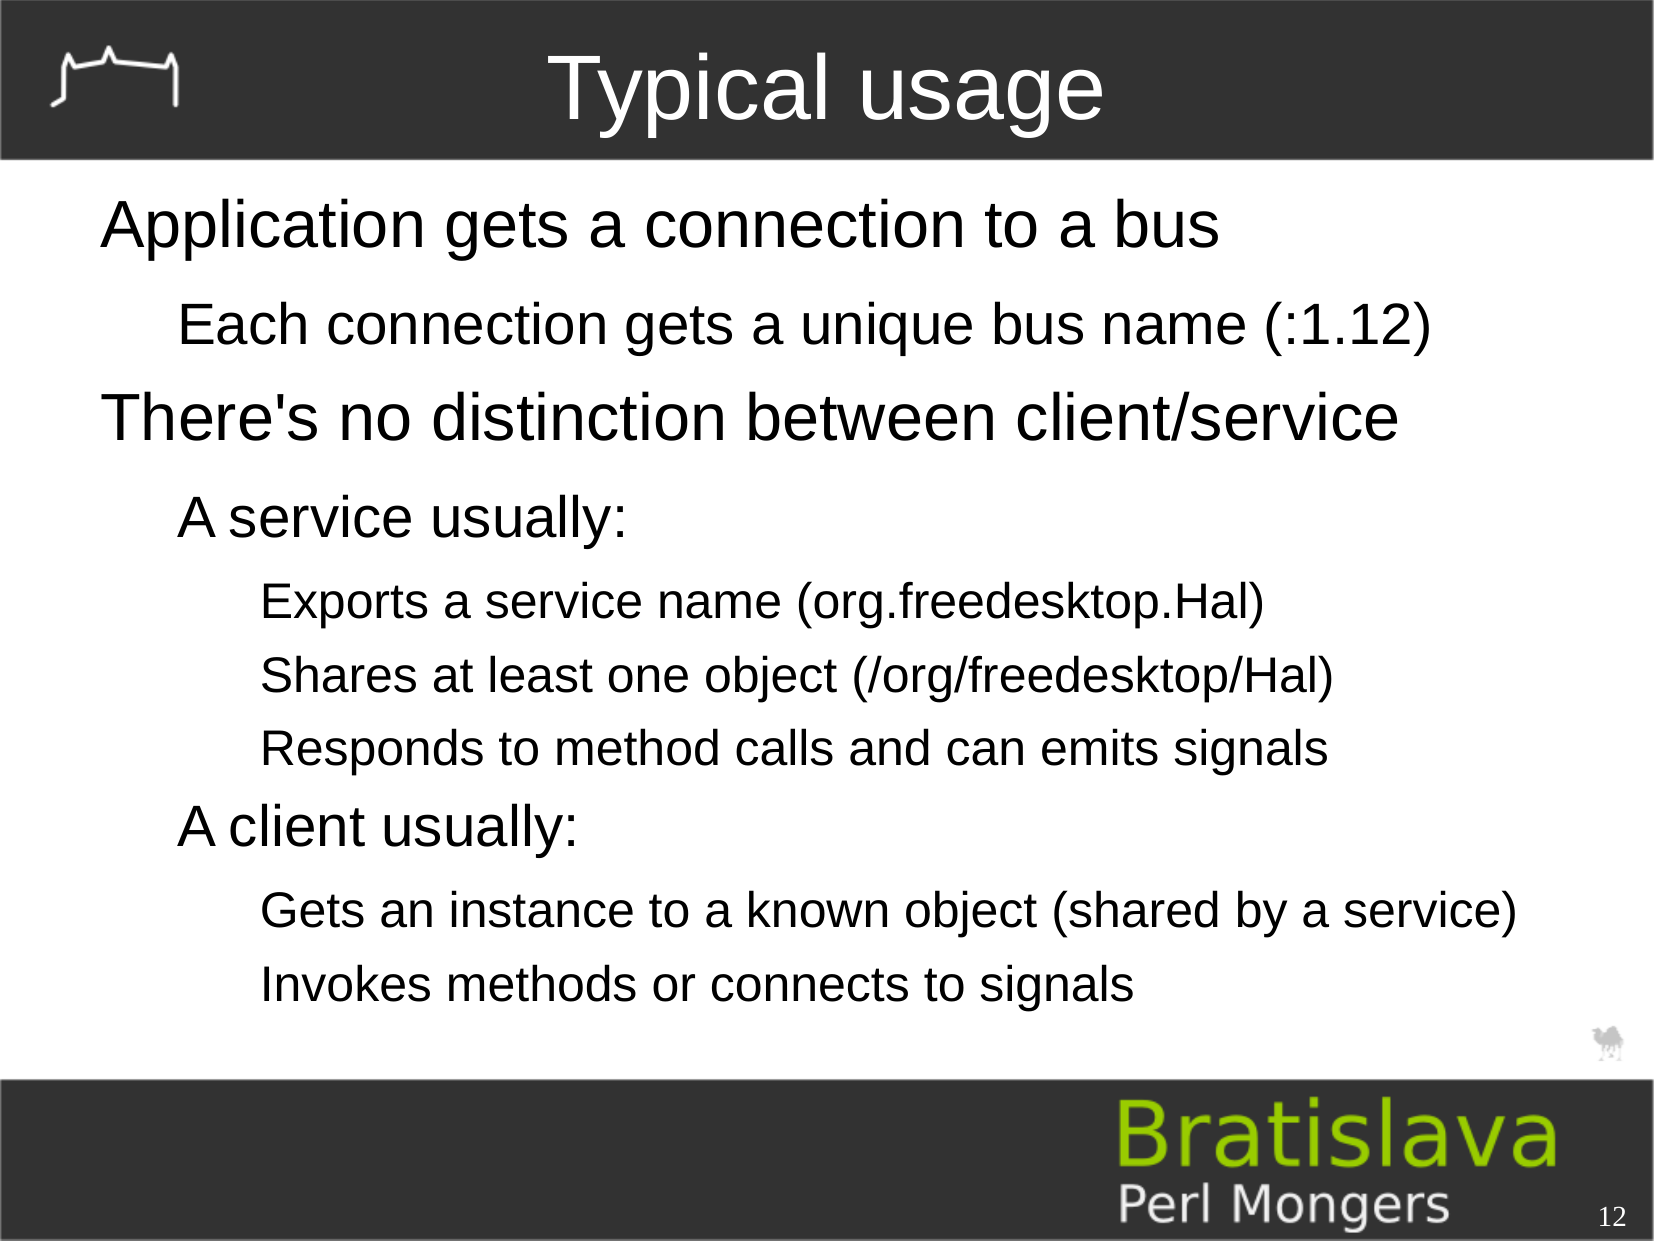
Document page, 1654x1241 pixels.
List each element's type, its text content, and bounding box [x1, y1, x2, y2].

title Typical usage [76, 36, 1577, 140]
list Application gets a connection to a bus Each connection gets a unique bus name (:1.12) There's no distinction between client/service A service usually: Exports a service name (org.freedesktop.Hal) Shares at least one object (/org/freedesktop/Hal) Responds to method calls and can emits signals A client usually: Gets an instance to a known object (shared by a service) Invokes methods or connects to signals [82, 187, 1576, 1036]
picture [0, 0, 1654, 1241]
